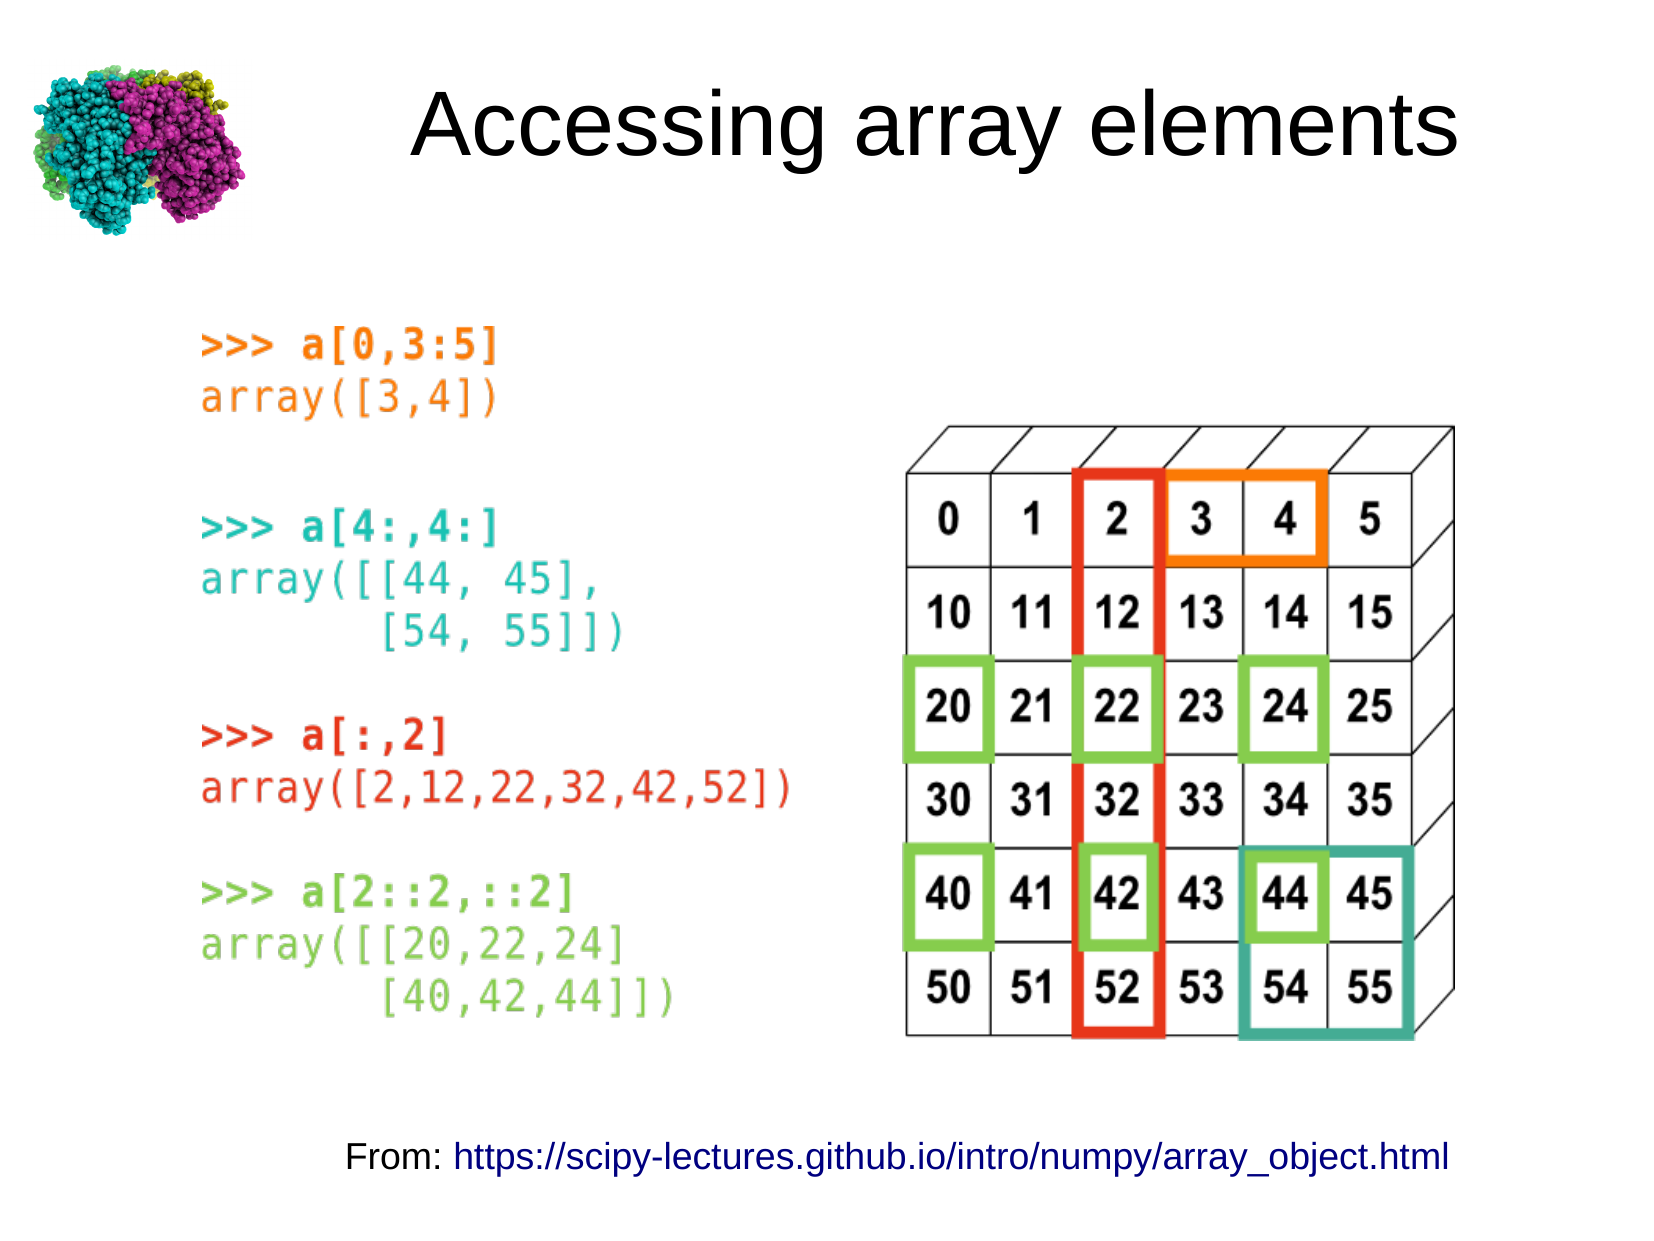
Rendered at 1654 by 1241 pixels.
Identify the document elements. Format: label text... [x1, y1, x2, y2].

title Accessing array elements [221, 0, 1651, 248]
text_box From: https://scipy-lectures.github.io/intro/numpy/array_object.html [330, 1128, 1486, 1186]
picture [27, 59, 221, 240]
picture [202, 326, 1455, 1042]
